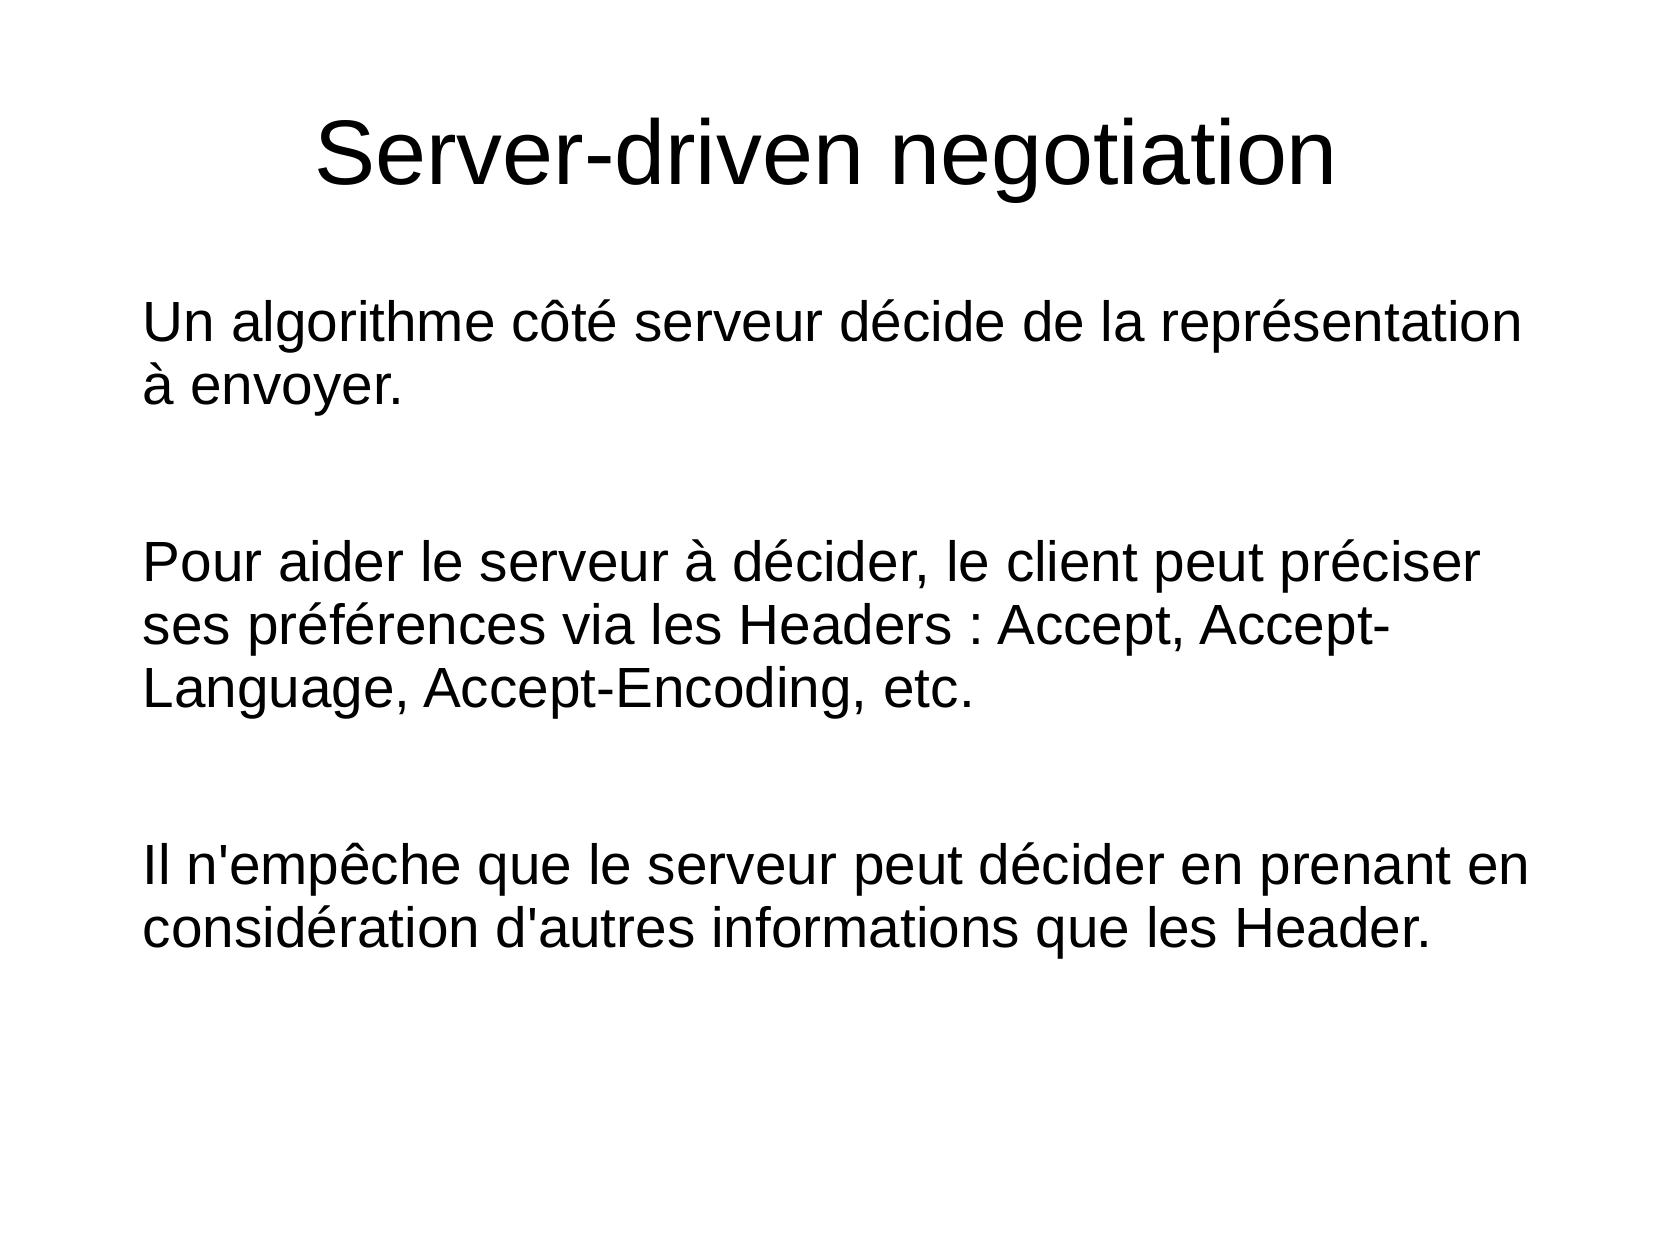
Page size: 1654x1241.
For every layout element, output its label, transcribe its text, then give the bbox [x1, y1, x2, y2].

title Server-driven negotiation [82, 49, 1571, 257]
list Un algorithme côté serveur décide de la représentation à envoyer. Pour aider le serveur à décider, le client peut préciser ses préférences via les Headers : Accept, Accept-Language, Accept-Encoding, etc. Il n'empêche que le serveur peut décider en prenant en considération d'autres informations que les Header. [82, 290, 1538, 1010]
